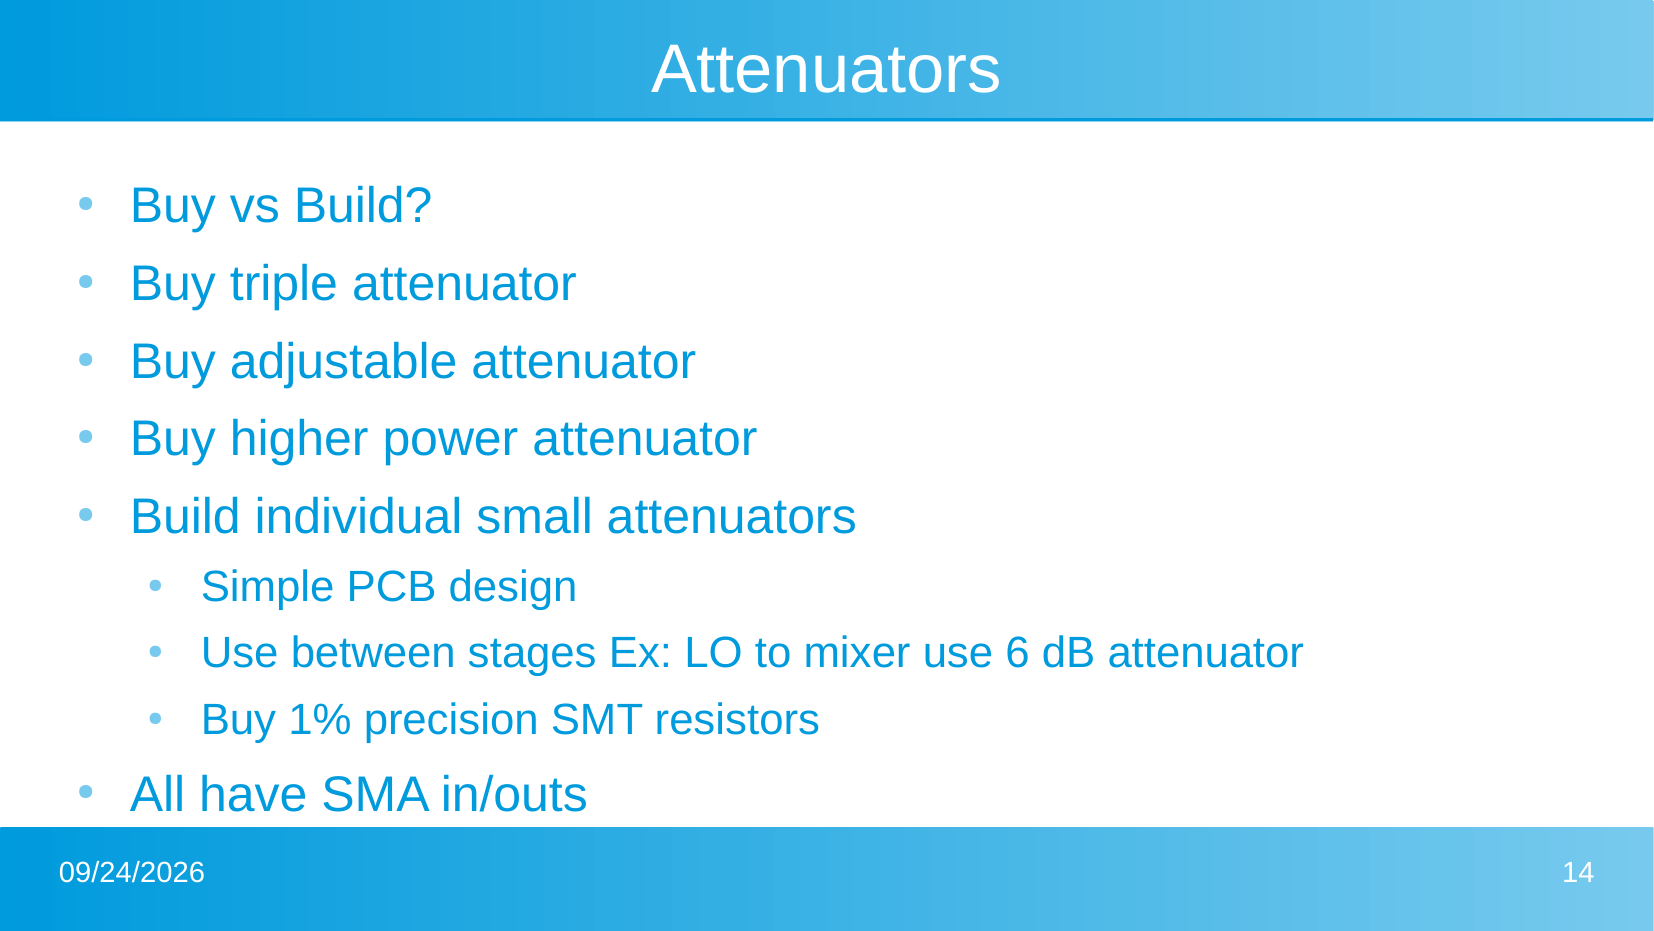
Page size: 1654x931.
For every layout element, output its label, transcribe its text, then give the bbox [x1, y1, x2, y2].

title Attenuators [59, 29, 1595, 108]
list Buy vs Build? Buy triple attenuator Buy adjustable attenuator Buy higher power attenuator Build individual small attenuators Simple PCB design Use between stages Ex: LO to mixer use 6 dB attenuator Buy 1% precision SMT resistors All have SMA in/outs [59, 177, 1595, 768]
